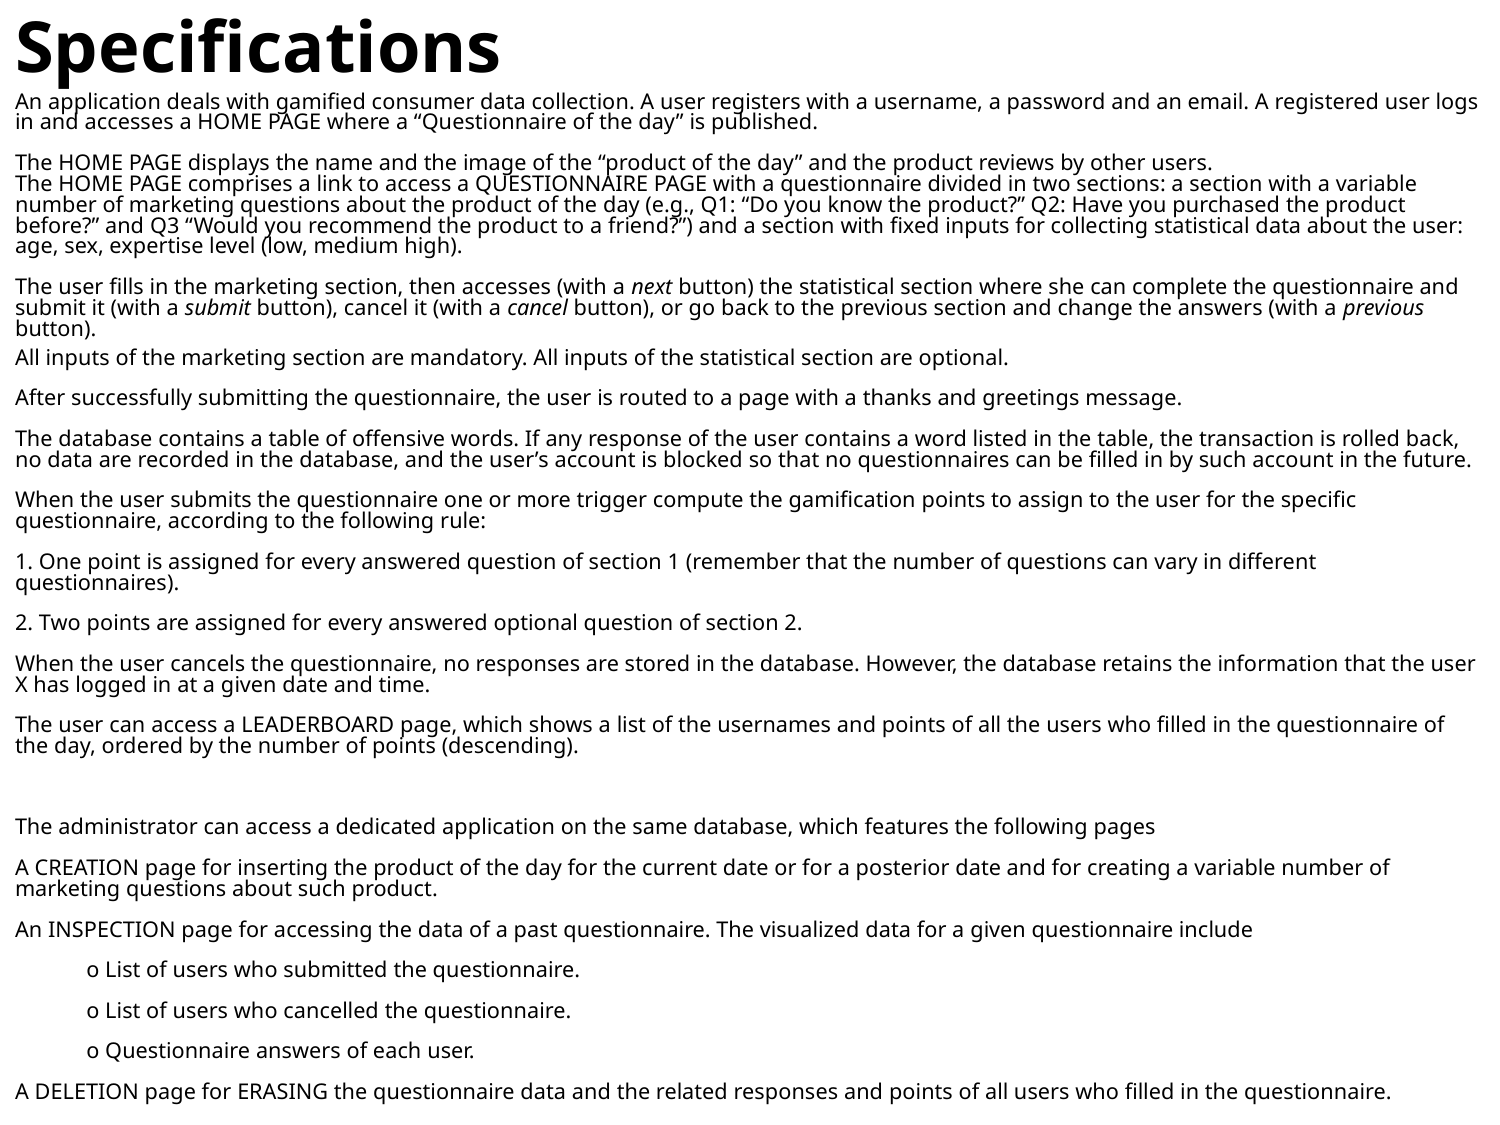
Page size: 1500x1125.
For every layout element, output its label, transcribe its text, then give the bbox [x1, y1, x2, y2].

title Specifications [0, 0, 537, 85]
list An application deals with gamified consumer data collection. A user registers with a username, a password and an email. A registered user logs in and accesses a HOME PAGE where a “Questionnaire of the day” is published. The HOME PAGE displays the name and the image of the “product of the day” and the product reviews by other users. The HOME PAGE comprises a link to access a QUESTIONNAIRE PAGE with a questionnaire divided in two sections: a section with a variable number of marketing questions about the product of the day (e.g., Q1: “Do you know the product?” Q2: Have you purchased the product before?” and Q3 “Would you recommend the product to a friend?”) and a section with fixed inputs for collecting statistical data about the user: age, sex, expertise level (low, medium high). The user fills in the marketing section, then accesses (with a next button) the statistical section where she can complete the questionnaire and submit it (with a submit button), cancel it (with a cancel button), or go back to the previous section and change the answers (with a previous button). All inputs of the marketing section are mandatory. All inputs of the statistical section are optional. After successfully submitting the questionnaire, the user is routed to a page with a thanks and greetings message. The database contains a table of offensive words. If any response of the user contains a word listed in the table, the transaction is rolled back, no data are recorded in the database, and the user’s account is blocked so that no questionnaires can be filled in by such account in the future. When the user submits the questionnaire one or more trigger compute the gamification points to assign to the user for the specific questionnaire, according to the following rule: 1. One point is assigned for every answered question of section 1 (remember that the number of questions can vary in different questionnaires). 2. Two points are assigned for every answered optional question of section 2. When the user cancels the questionnaire, no responses are stored in the database. However, the database retains the information that the user X has logged in at a given date and time. The user can access a LEADERBOARD page, which shows a list of the usernames and points of all the users who filled in the questionnaire of the day, ordered by the number of points (descending). The administrator can access a dedicated application on the same database, which features the following pages A CREATION page for inserting the product of the day for the current date or for a posterior date and for creating a variable number of marketing questions about such product. An INSPECTION page for accessing the data of a past questionnaire. The visualized data for a given questionnaire include o List of users who submitted the questionnaire. o List of users who cancelled the questionnaire. o Questionnaire answers of each user. A DELETION page for ERASING the questionnaire data and the related responses and points of all users who filled in the questionnaire. [0, 85, 1500, 1125]
